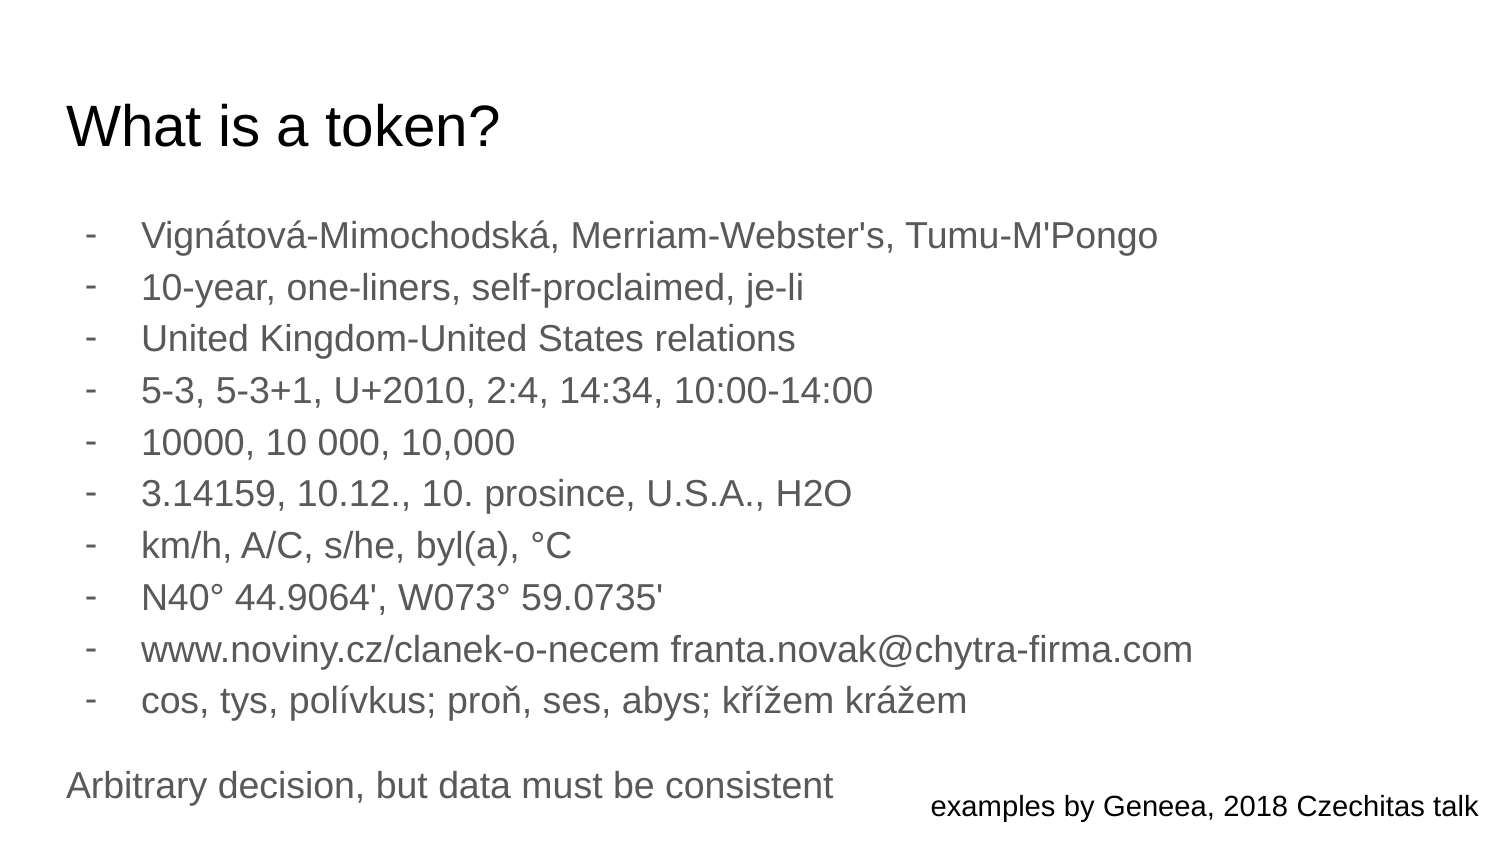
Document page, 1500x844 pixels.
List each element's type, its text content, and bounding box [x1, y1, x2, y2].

list Vignátová-Mimochodská, Merriam-Webster's, Tumu-M'Pongo 10-year, one-liners, self-proclaimed, je-li United Kingdom-United States relations 5-3, 5-3+1, U+2010, 2:4, 14:34, 10:00-14:00 10000, 10 000, 10,000 3.14159, 10.12., 10. prosince, U.S.A., H2O km/h, A/C, s/he, byl(a), °C N40° 44.9064', W073° 59.0735' www.noviny.cz/clanek-o-necem franta.novak@chytra-firma.com cos, tys, polívkus; proň, ses, abys; křížem krážem Arbitrary decision, but data must be consistent [51, 189, 1449, 832]
text_box examples by Geneea, 2018 Czechitas talk [915, 772, 1500, 844]
title What is a token? [51, 72, 1449, 167]
